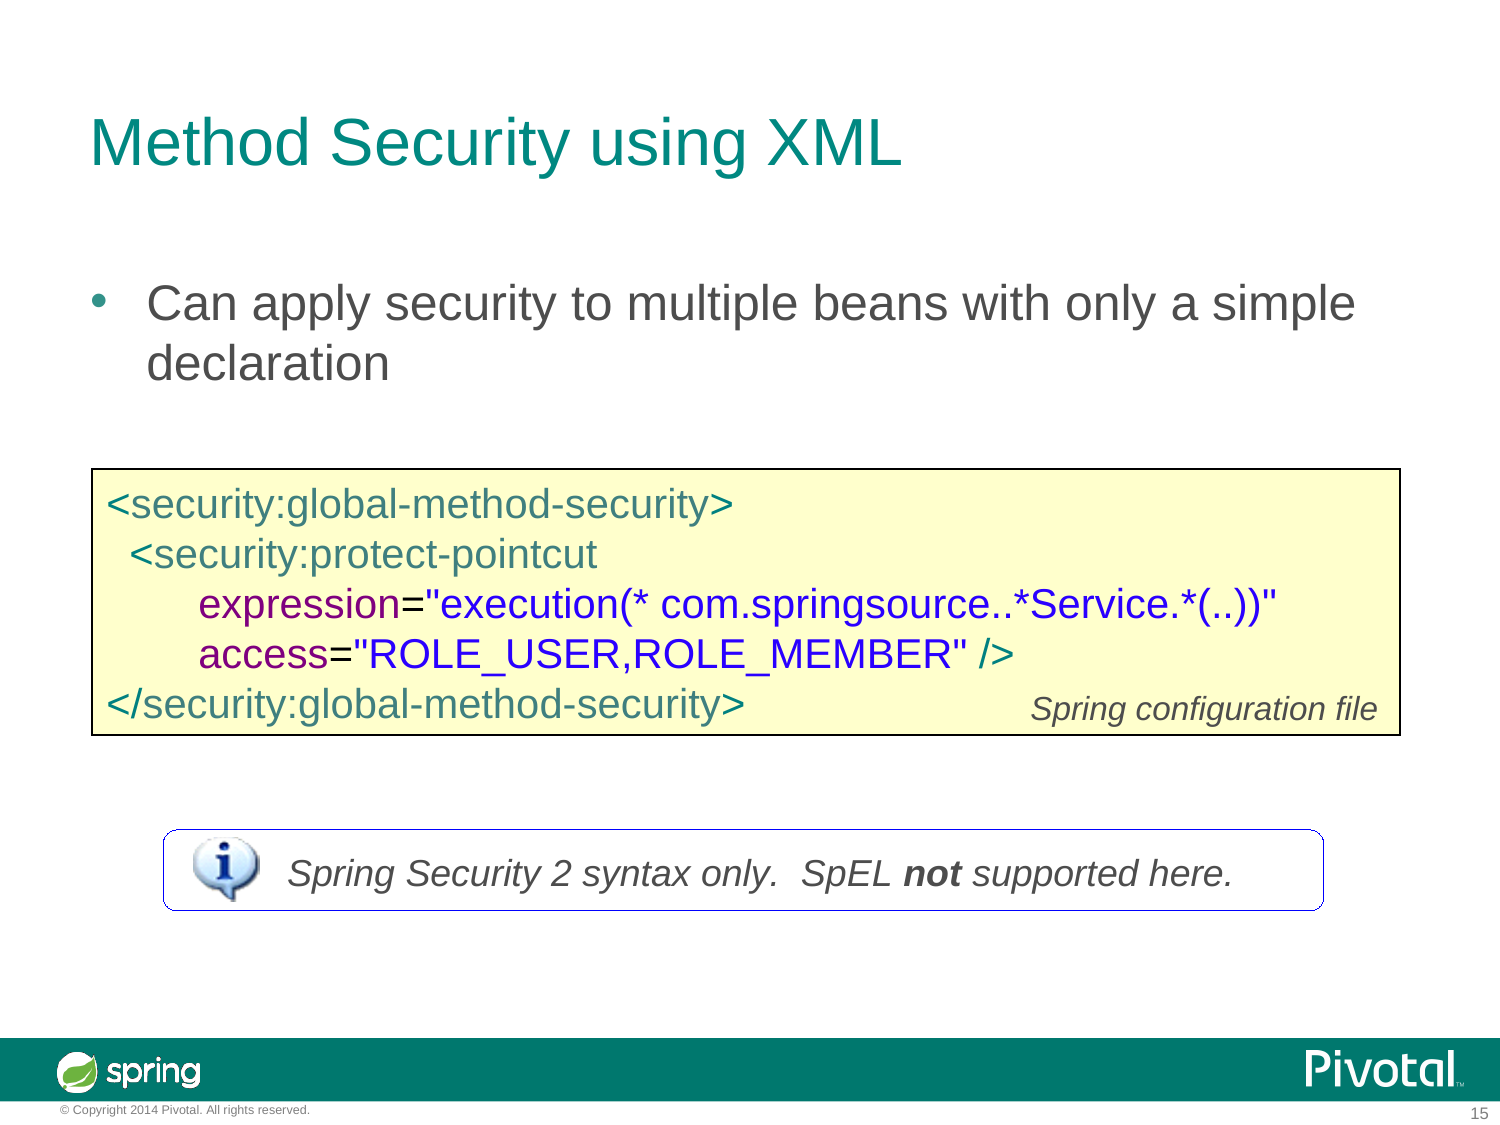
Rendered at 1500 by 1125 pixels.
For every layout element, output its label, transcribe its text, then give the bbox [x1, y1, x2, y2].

title Method Security using XML [75, 45, 1426, 233]
text_box Spring Security 2 syntax only. SpEL not supported here. [272, 841, 1282, 903]
text_box [163, 829, 1324, 911]
text_box <security:global-method-security> <security:protect-pointcut expression="execution(* com.springsource..*Service.*(..))" access="ROLE_USER,ROLE_MEMBER" /> </security:global-method-security> [91, 469, 1401, 736]
picture [193, 837, 260, 903]
picture [1306, 1050, 1464, 1087]
list Can apply security to multiple beans with only a simple declaration [75, 262, 1426, 1005]
text_box Spring configuration file [1015, 679, 1400, 737]
picture [32, 1041, 210, 1103]
